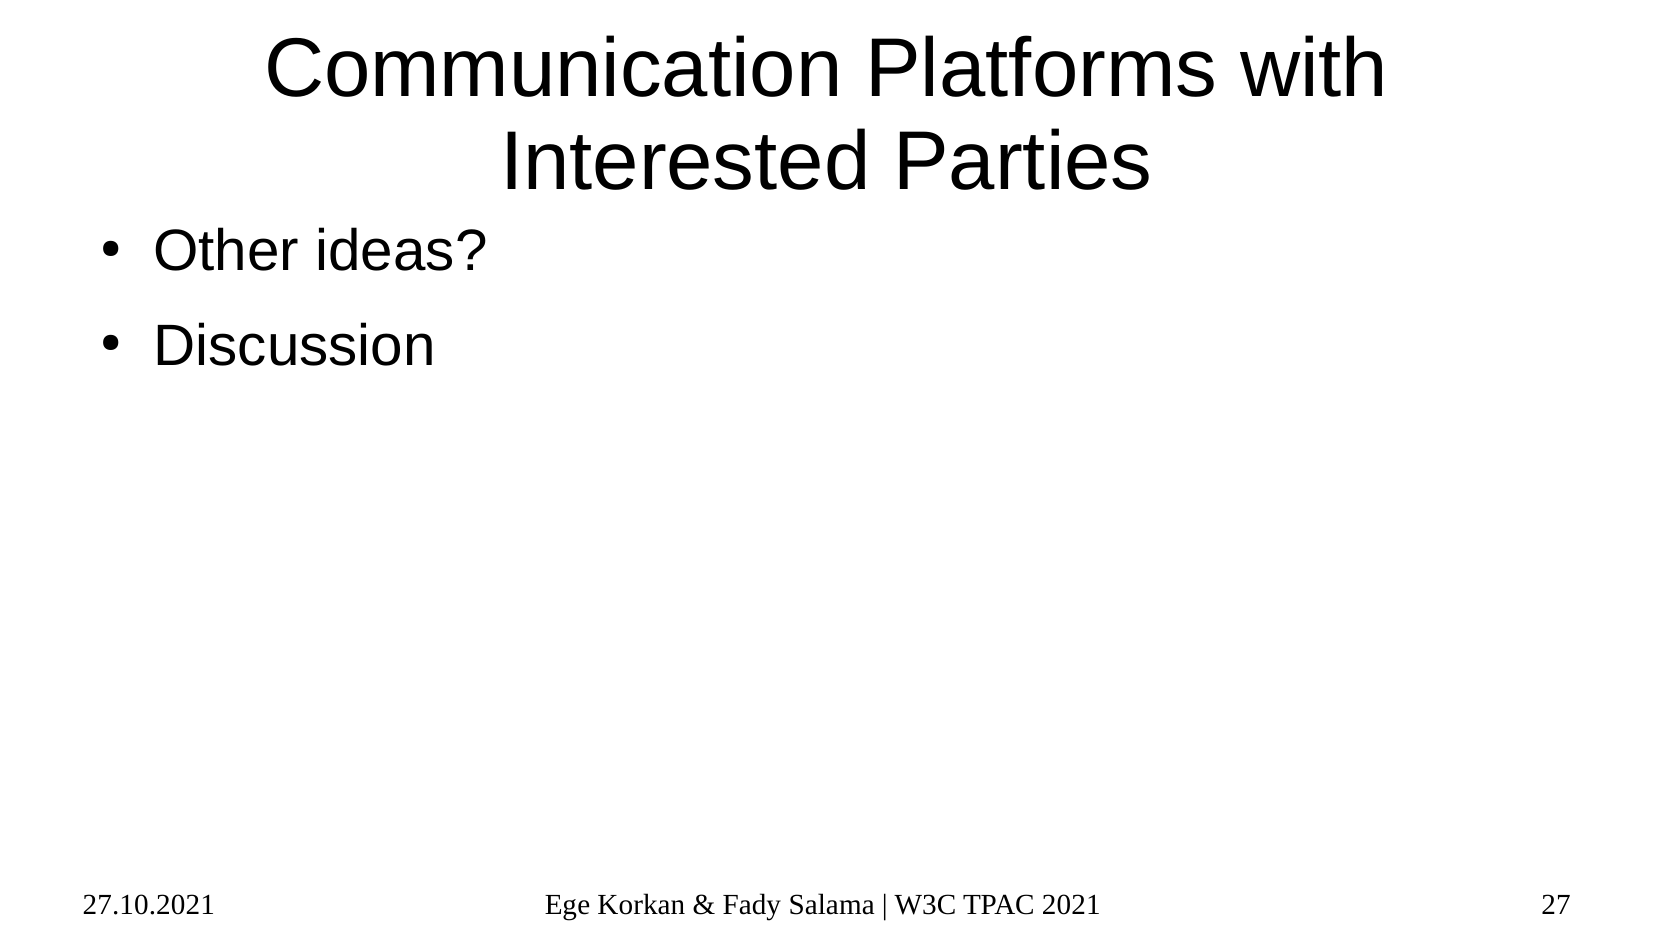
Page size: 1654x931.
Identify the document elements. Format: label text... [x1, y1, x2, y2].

title Communication Platforms with Interested Parties [82, 21, 1571, 208]
list Other ideas? Discussion [82, 217, 1571, 758]
